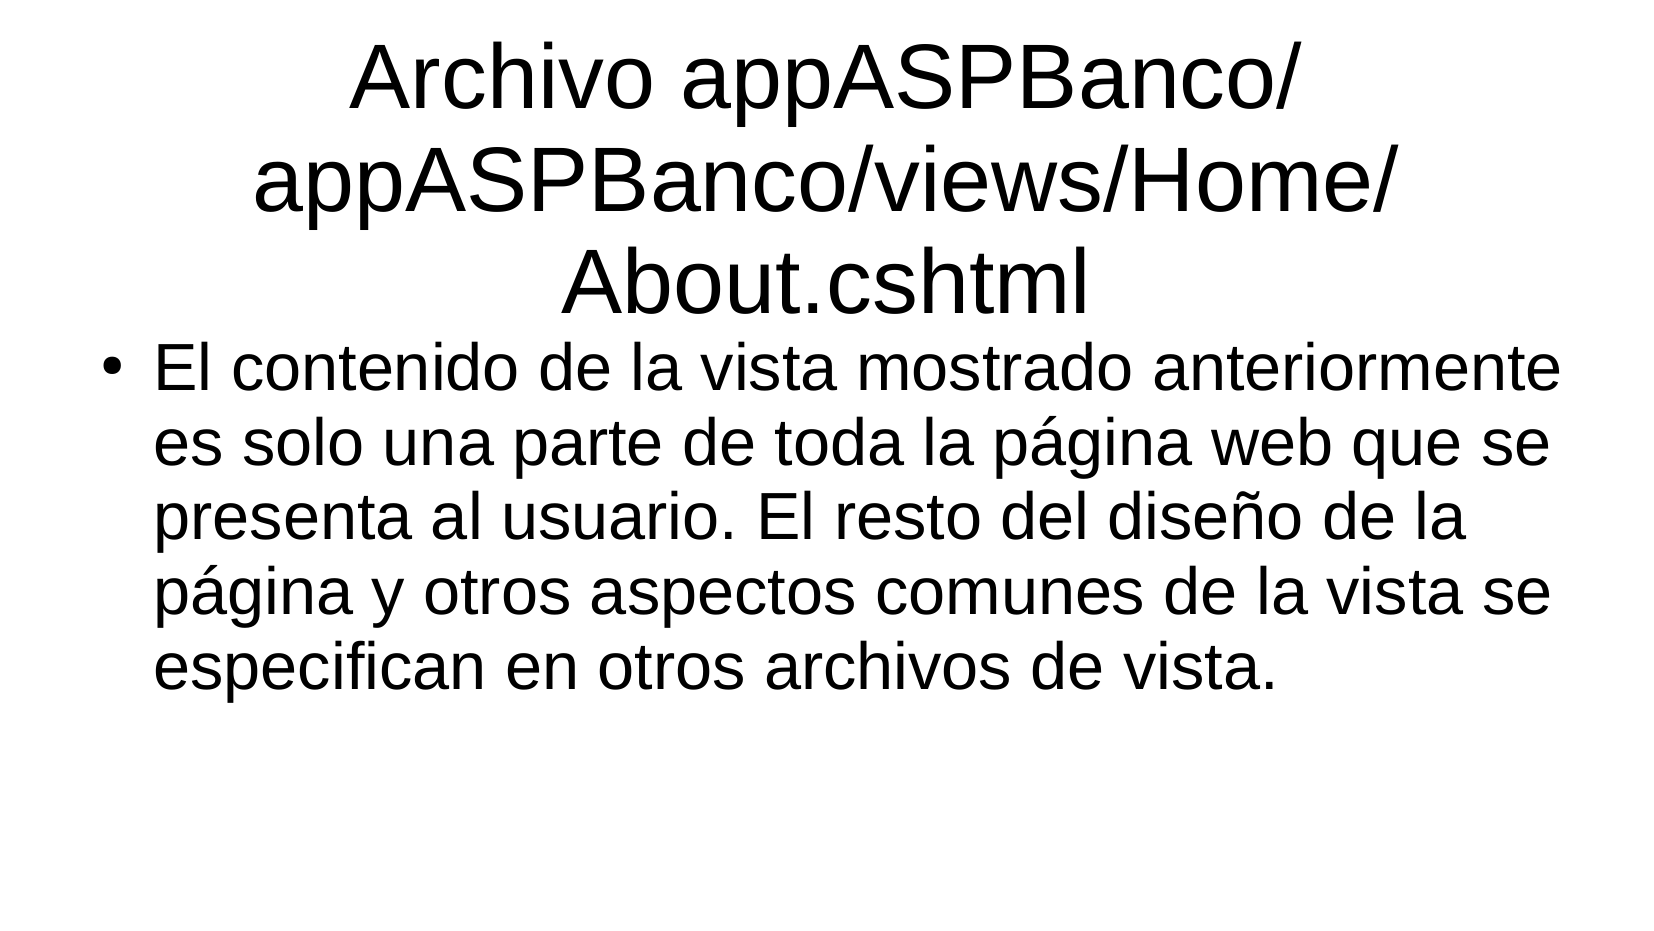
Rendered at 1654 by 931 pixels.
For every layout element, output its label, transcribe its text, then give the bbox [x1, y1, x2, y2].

list El contenido de la vista mostrado anteriormente es solo una parte de toda la página web que se presenta al usuario. El resto del diseño de la página y otros aspectos comunes de la vista se especifican en otros archivos de vista. [82, 329, 1571, 870]
title Archivo appASPBanco/ appASPBanco/views/Home/ About.cshtml [82, 25, 1571, 329]
